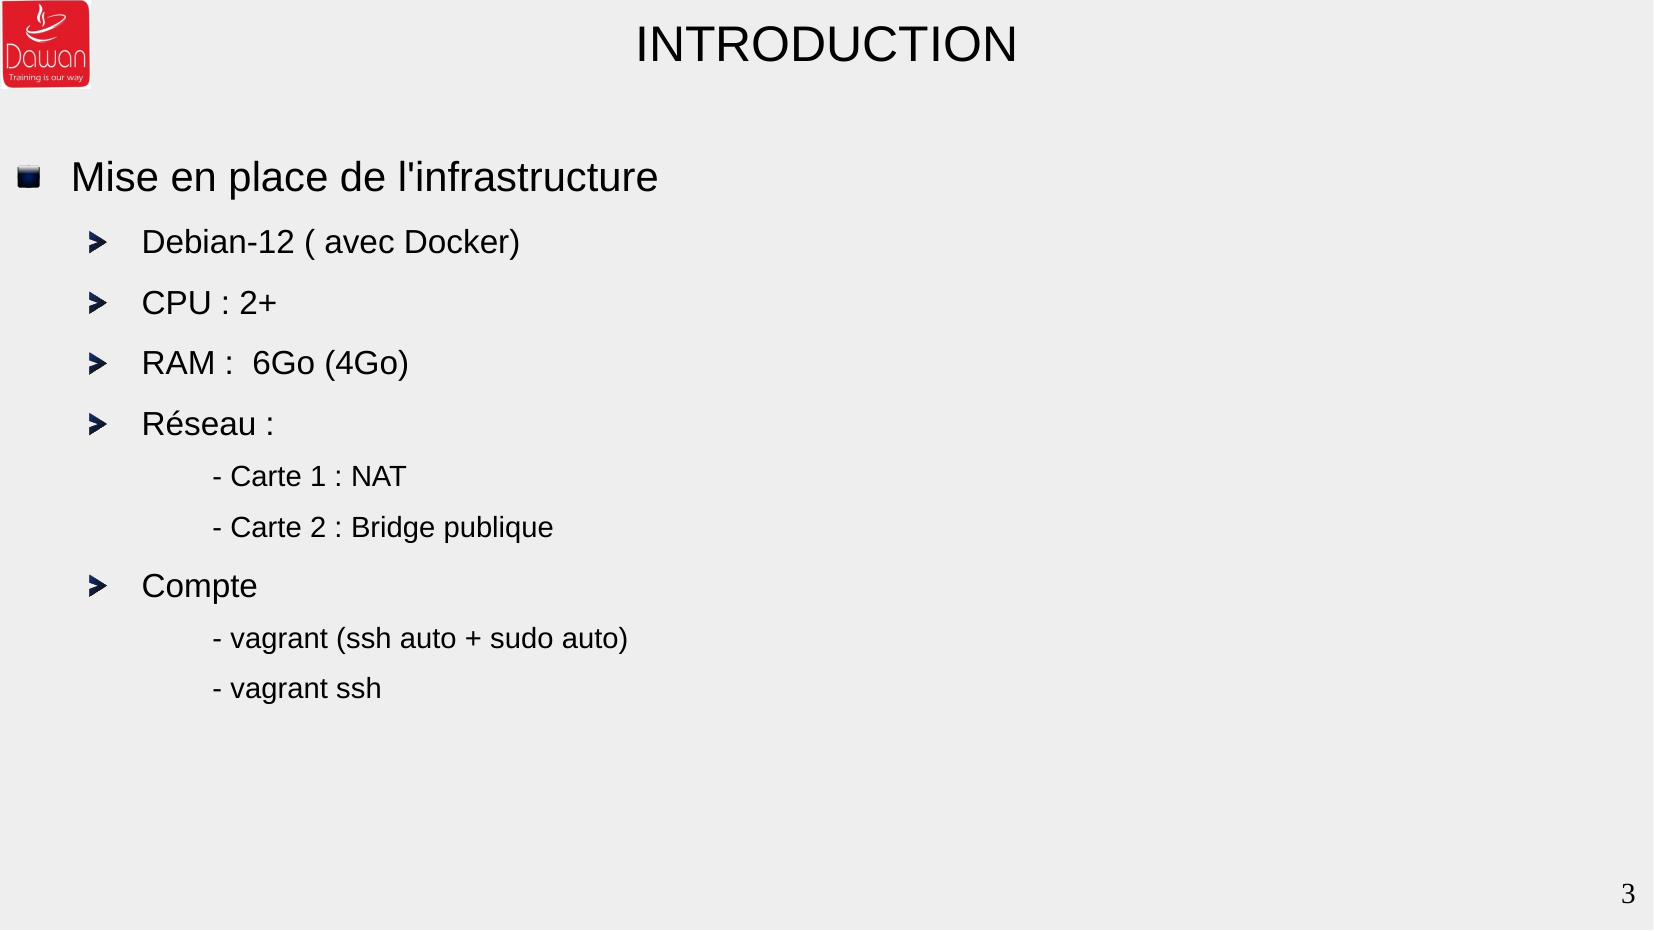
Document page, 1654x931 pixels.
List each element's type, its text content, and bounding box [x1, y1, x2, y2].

list Mise en place de l'infrastructure Debian-12 ( avec Docker) CPU : 2+ RAM : 6Go (4Go) Réseau : - Carte 1 : NAT - Carte 2 : Bridge publique Compte - vagrant (ssh auto + sudo auto) - vagrant ssh [0, 88, 1654, 886]
picture [1, 0, 91, 88]
title INTRODUCTION [366, 0, 1287, 88]
